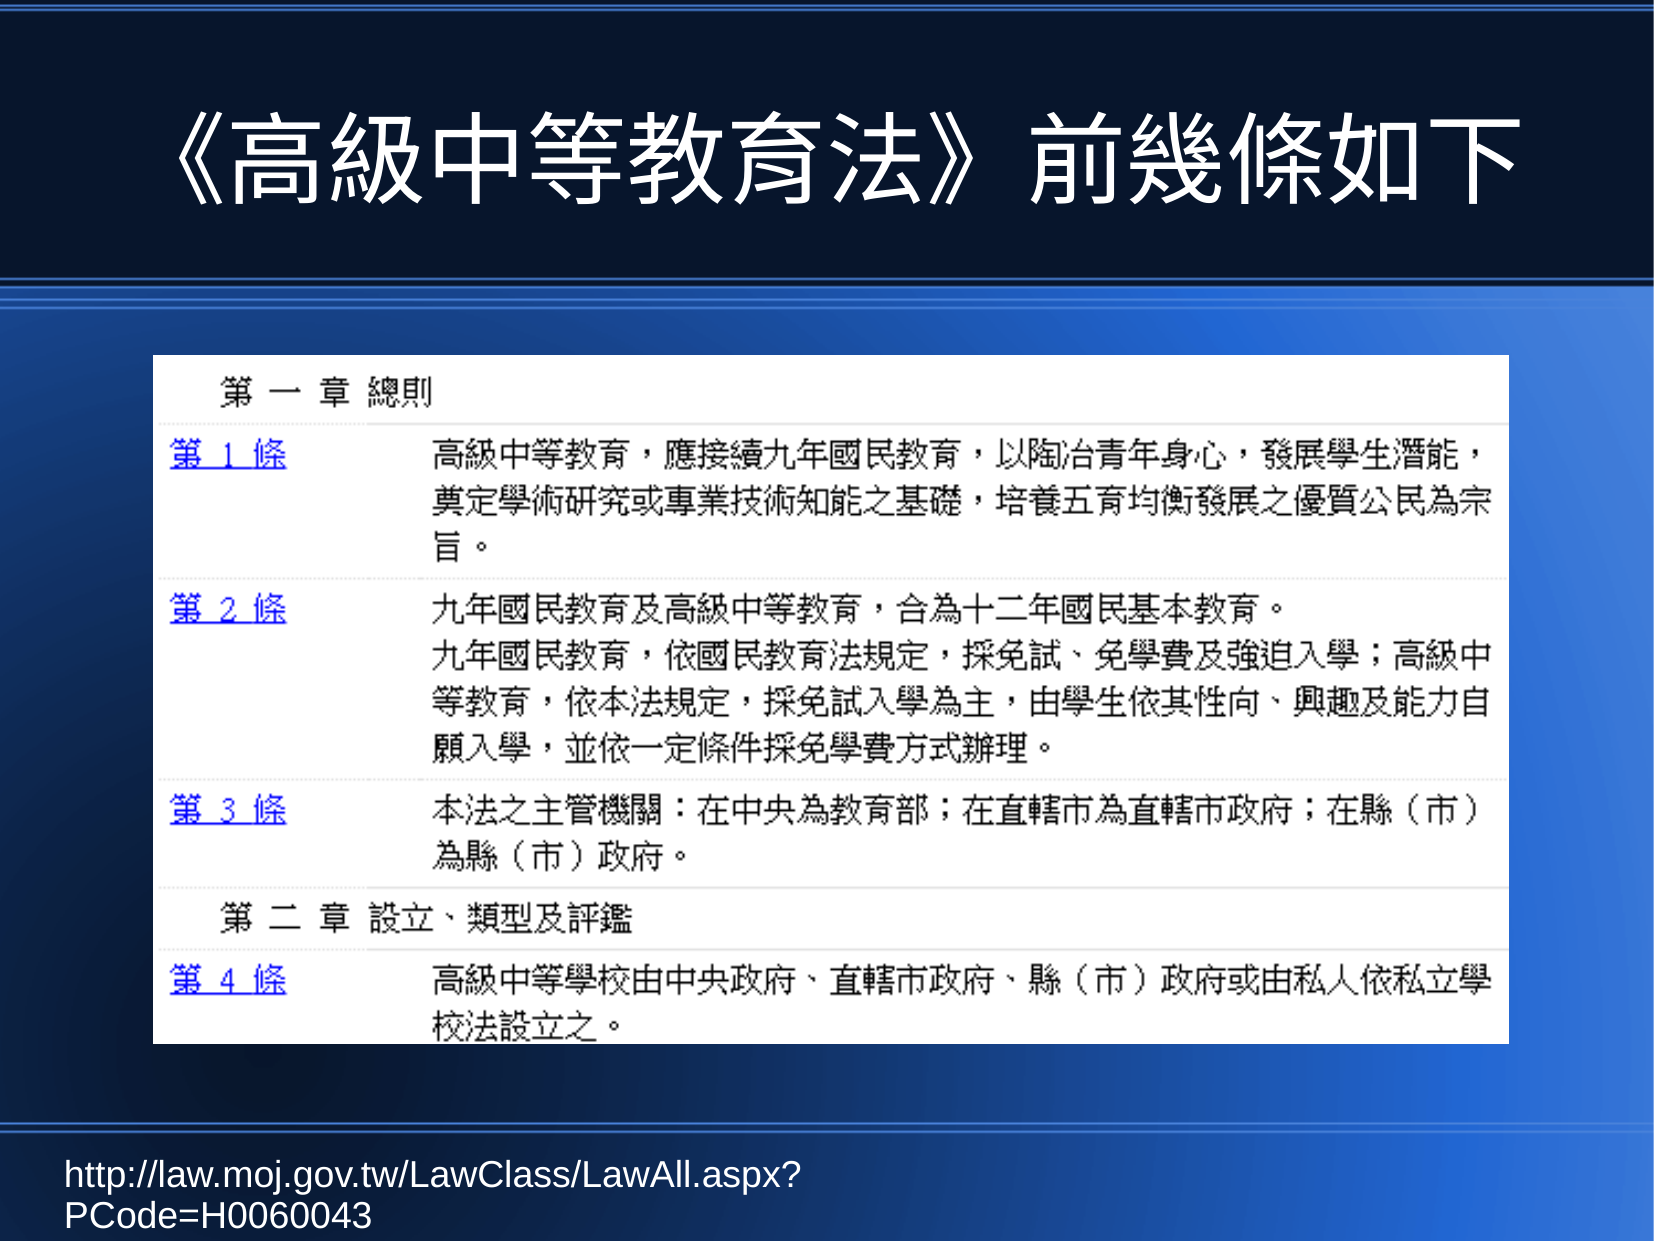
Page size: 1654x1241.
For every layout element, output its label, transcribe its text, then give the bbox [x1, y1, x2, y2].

title 《高級中等教育法》前幾條如下 [82, 49, 1571, 257]
picture [0, 0, 1654, 1241]
text_box http://law.moj.gov.tw/LawClass/LawAll.aspx?PCode=H0060043 [49, 1145, 1123, 1203]
